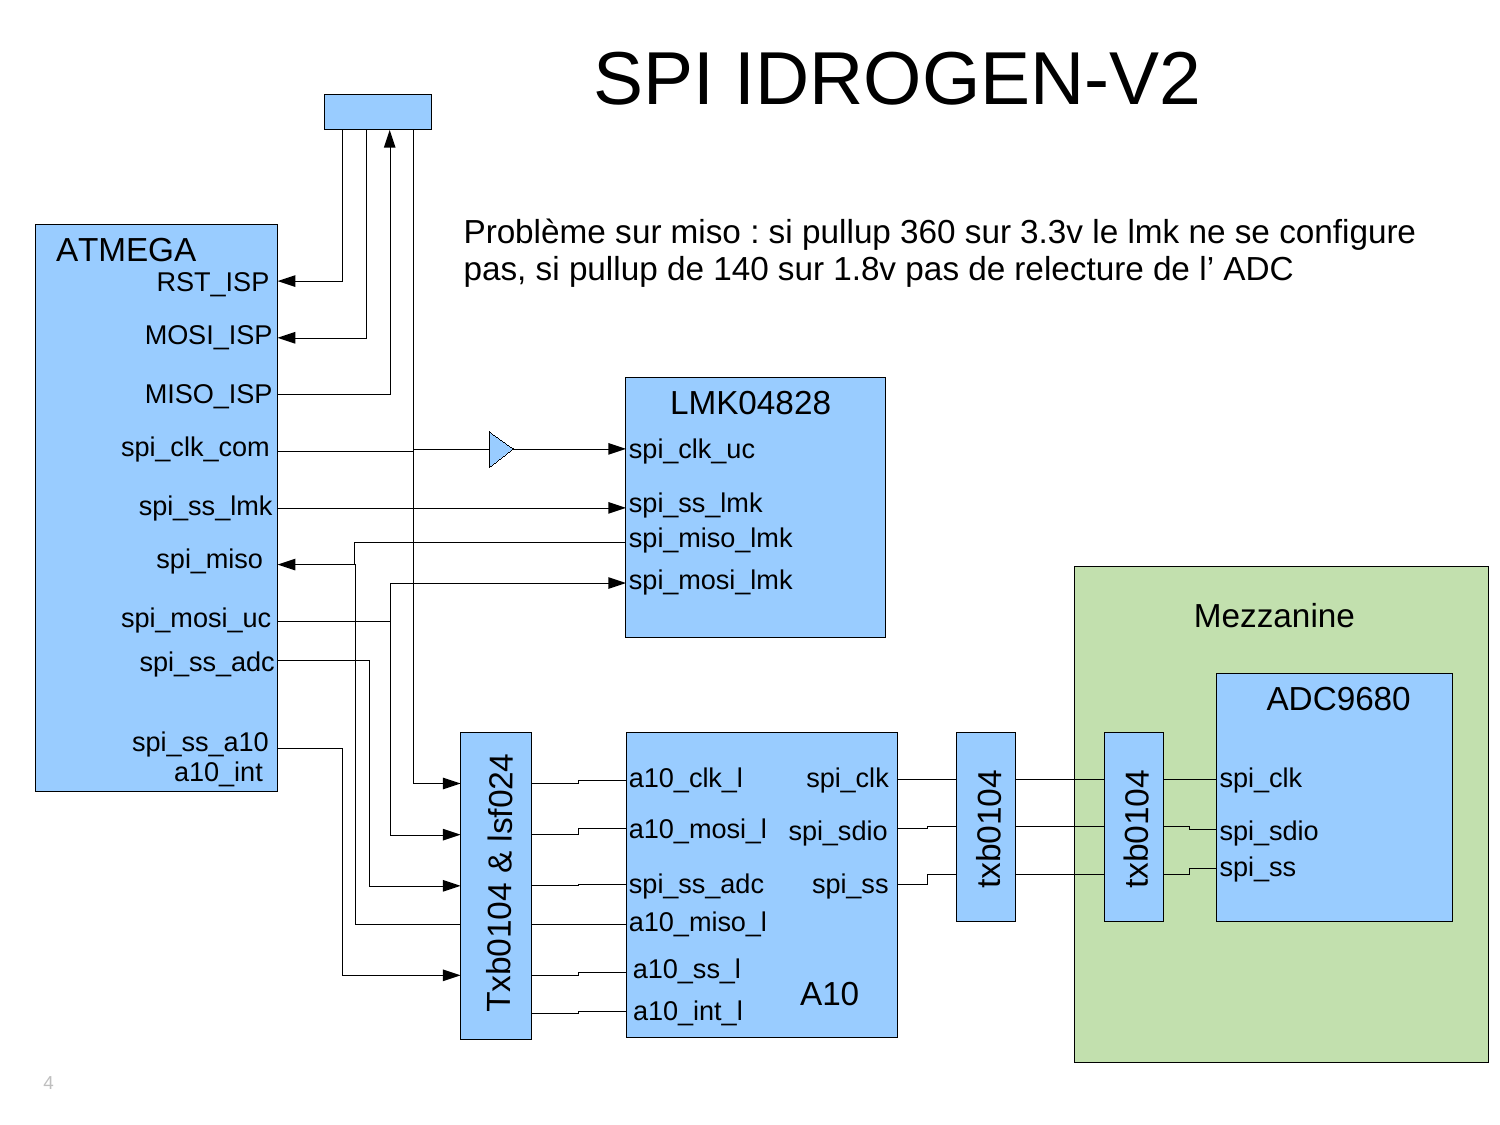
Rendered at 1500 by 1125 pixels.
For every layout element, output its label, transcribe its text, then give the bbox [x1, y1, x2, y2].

text_box [626, 852, 898, 1038]
text_box a10_int_l [618, 988, 758, 1034]
text_box spi_ss_lmk [614, 480, 778, 526]
text_box spi_mosi_lmk [614, 557, 808, 603]
text_box [1074, 566, 1489, 1063]
text_box spi_ss_lmk [124, 484, 288, 530]
text_box a10_clk_l [614, 755, 758, 801]
text_box spi_ss_adc [614, 862, 779, 908]
text_box a10_int [159, 750, 278, 796]
text_box MOSI_ISP [129, 313, 288, 359]
text_box spi_miso_lmk [614, 516, 808, 557]
text_box [956, 732, 1016, 922]
text_box spi_ss [797, 862, 904, 908]
text_box a10_ss_l [618, 947, 756, 988]
text_box RST_ISP [141, 259, 284, 305]
text_box spi_clk_uc [614, 427, 770, 473]
text_box spi_mosi_uc [106, 596, 286, 642]
text_box spi_clk [1204, 756, 1318, 802]
text_box spi_ss_a10 [117, 720, 284, 766]
text_box a10_mosi_l [614, 806, 782, 852]
text_box spi_ss [1204, 855, 1311, 890]
text_box spi_ss_adc [124, 640, 290, 686]
text_box [35, 224, 278, 792]
text_box spi_sdio [1204, 809, 1334, 855]
text_box ATMEGA [41, 224, 212, 277]
text_box Problème sur miso : si pullup 360 sur 3.3v le lmk ne se configure pas, si pullup de 140 sur 1.8v pas de relecture de l’ ADC [448, 206, 1500, 296]
text_box [212, 224, 278, 259]
text_box MISO_ISP [130, 372, 288, 418]
text_box [460, 732, 532, 1040]
text_box [625, 377, 886, 638]
text_box Txb0104 & lsf024 [472, 737, 528, 1028]
text_box txb0104 [1110, 754, 1164, 904]
text_box Mezzanine [1179, 590, 1371, 643]
text_box [324, 94, 432, 130]
text_box [489, 431, 514, 468]
title SPI IDROGEN-V2 [593, 14, 1489, 143]
text_box spi_clk_com [106, 425, 285, 471]
text_box spi_miso [141, 537, 278, 583]
text_box A10 [785, 968, 875, 1021]
text_box a10_miso_l [614, 899, 782, 945]
text_box [626, 732, 898, 809]
text_box LMK04828 [655, 377, 847, 430]
text_box ADC9680 [1251, 673, 1426, 726]
text_box spi_sdio [773, 809, 903, 855]
text_box [625, 377, 655, 427]
text_box txb0104 [962, 754, 1017, 904]
text_box spi_clk [791, 756, 904, 802]
